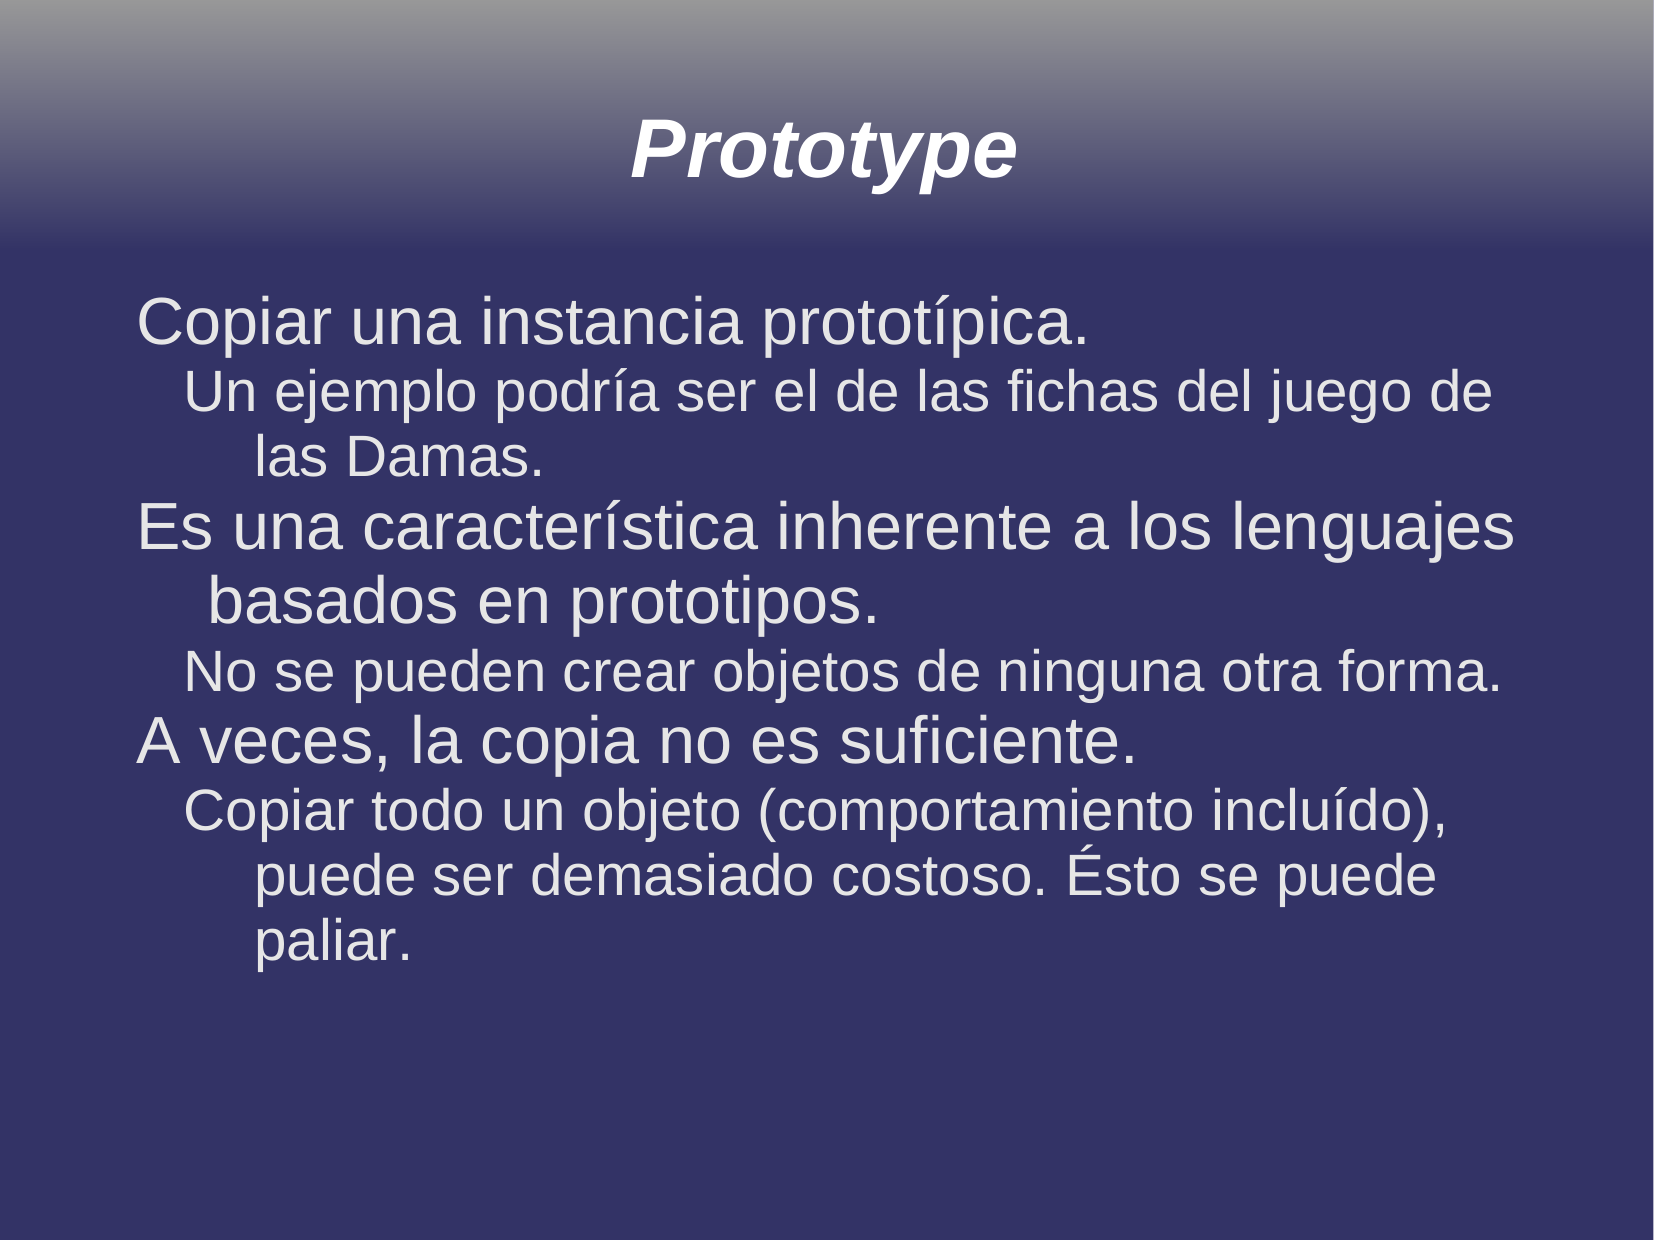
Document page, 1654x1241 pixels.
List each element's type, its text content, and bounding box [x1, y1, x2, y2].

list Copiar una instancia prototípica. Un ejemplo podría ser el de las fichas del juego de las Damas. Es una característica inherente a los lenguajes basados en prototipos. No se pueden crear objetos de ninguna otra forma. A veces, la copia no es suficiente. Copiar todo un objeto (comportamiento incluído), puede ser demasiado costoso. Ésto se puede paliar. [124, 283, 1537, 1066]
title Prototype [118, 78, 1531, 221]
